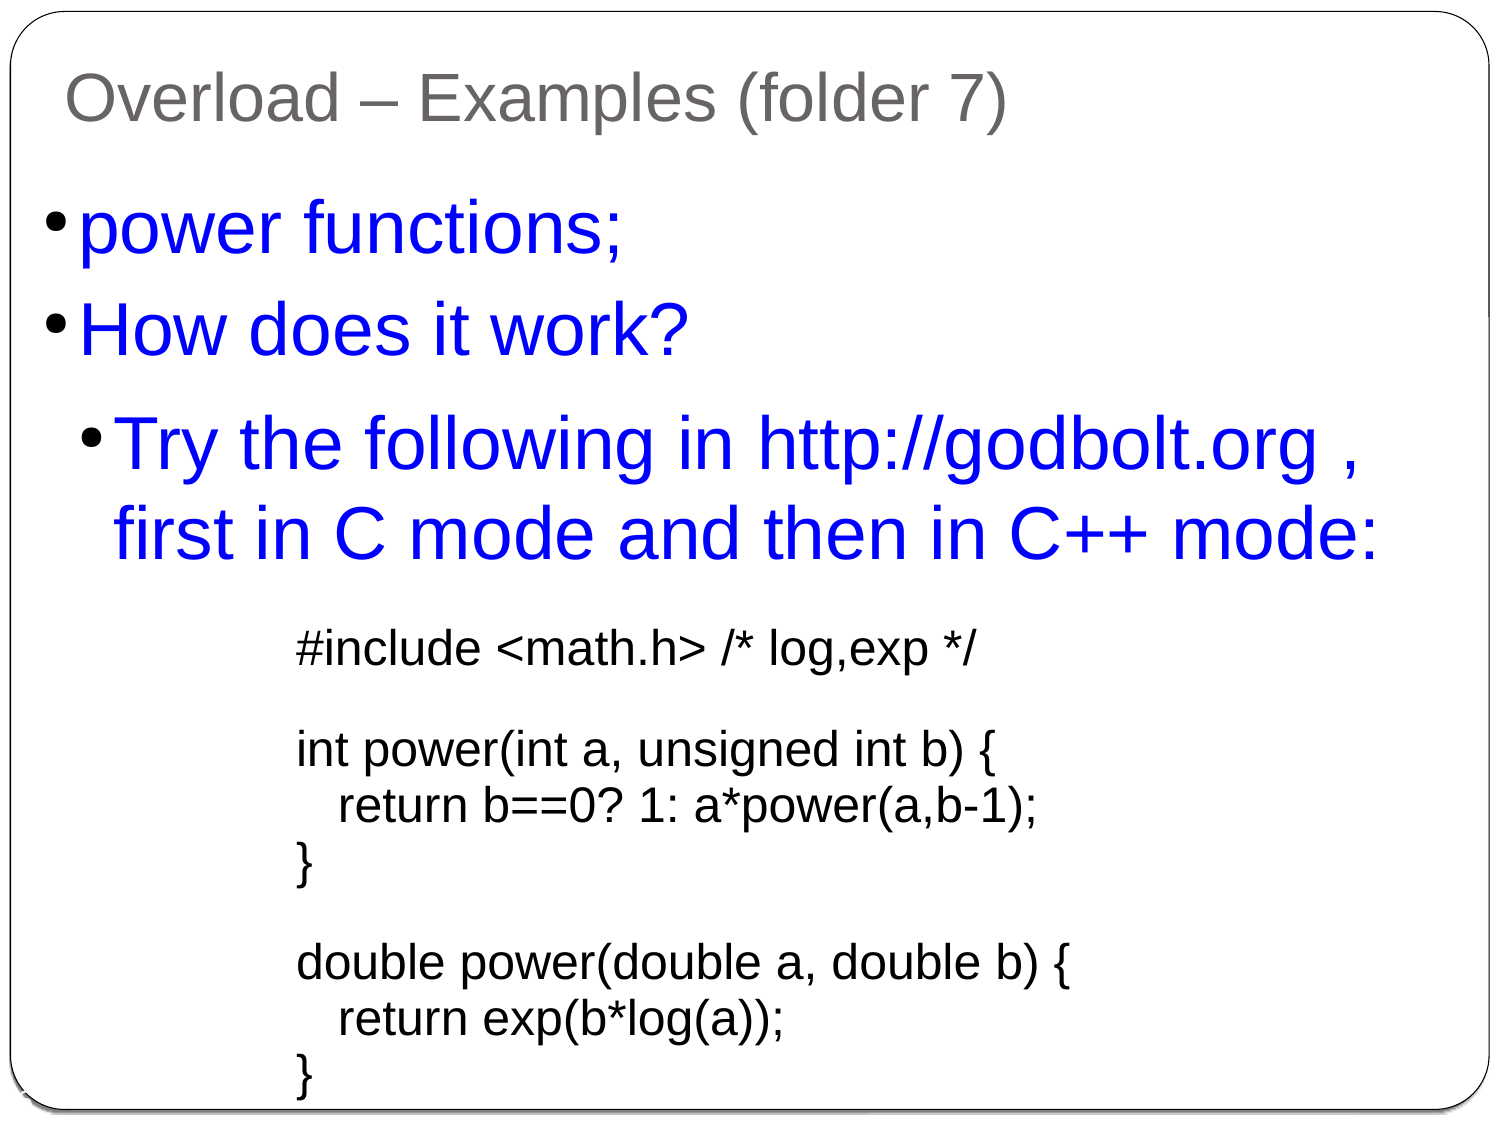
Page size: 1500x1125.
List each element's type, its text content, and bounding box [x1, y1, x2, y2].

list power functions; How does it work? Try the following in http://godbolt.org , first in C mode and then in C++ mode: [27, 170, 1428, 325]
title Overload – Examples (folder 7) [50, 45, 1450, 150]
slide_number <number> [0, 1074, 50, 1125]
text_box #include <math.h> /* log,exp */ int power(int a, unsigned int b) { return b==0? 1: a*power(a,b-1); } double power(double a, double b) { return exp(b*log(a)); } [281, 612, 1325, 1109]
